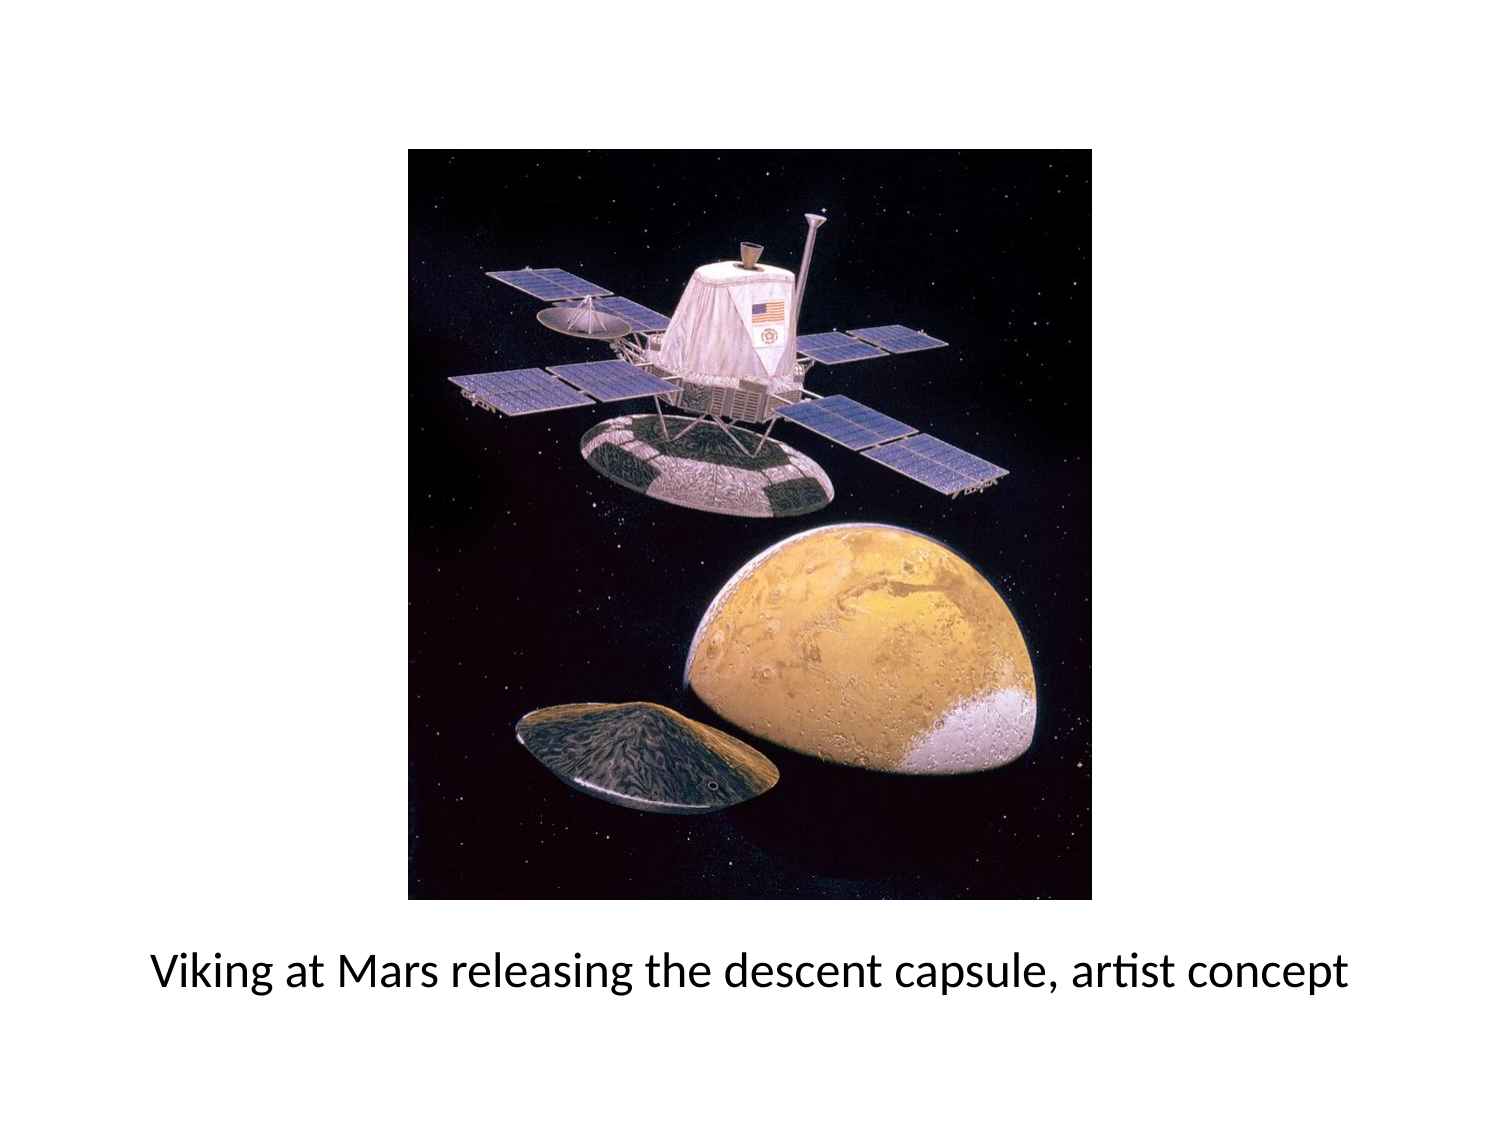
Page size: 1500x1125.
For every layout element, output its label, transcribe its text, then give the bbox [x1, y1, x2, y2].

picture [408, 149, 1092, 900]
text_box Viking at Mars releasing the descent capsule, artist concept [135, 929, 1365, 1005]
